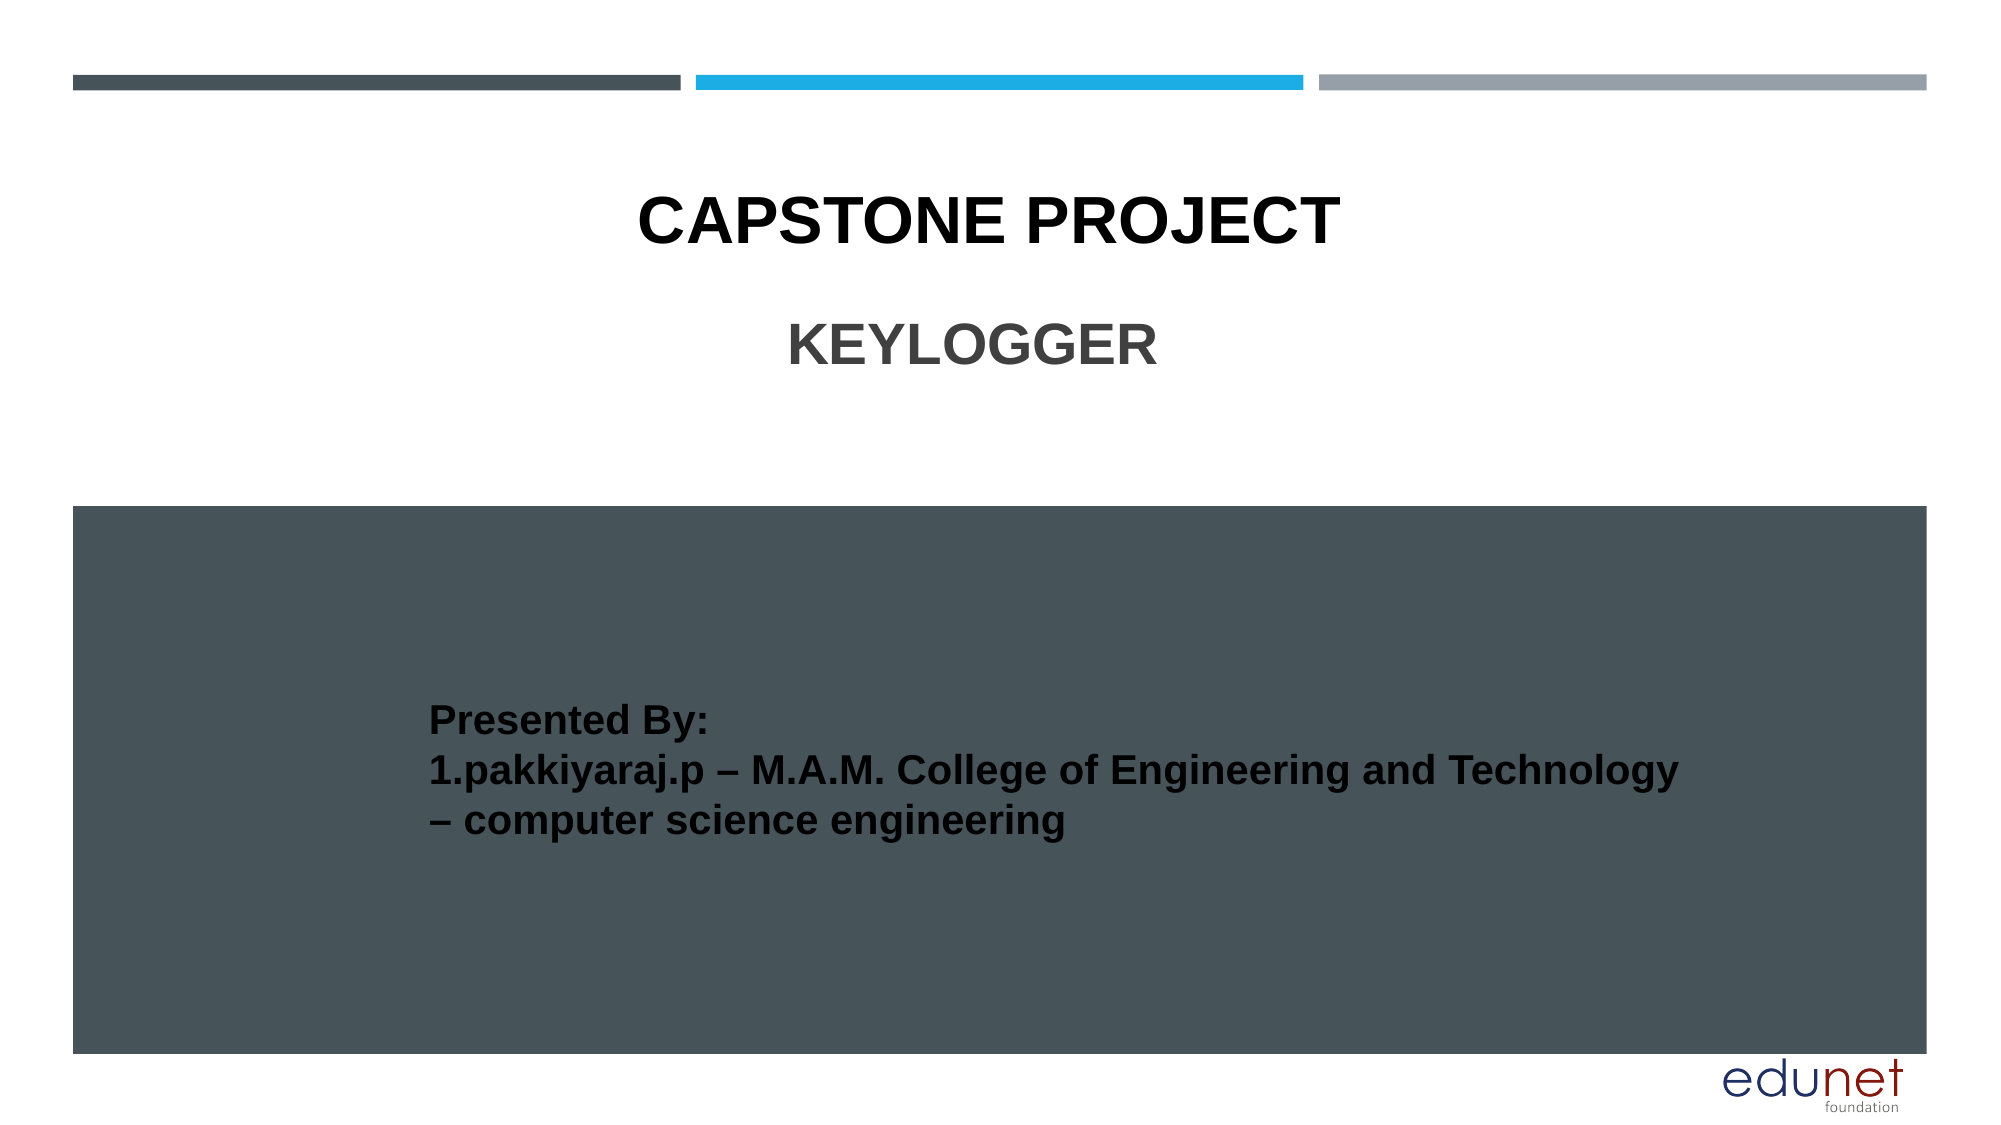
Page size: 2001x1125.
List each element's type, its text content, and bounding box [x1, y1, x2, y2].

title KEYLOGGER [222, 298, 1723, 460]
text_box Presented By: 1.pakkiyaraj.p – M.A.M. College of Engineering and Technology – computer science engineering [413, 685, 1723, 851]
picture [1719, 1056, 1905, 1116]
text_box CAPSTONE PROJECT [0, 169, 2000, 265]
